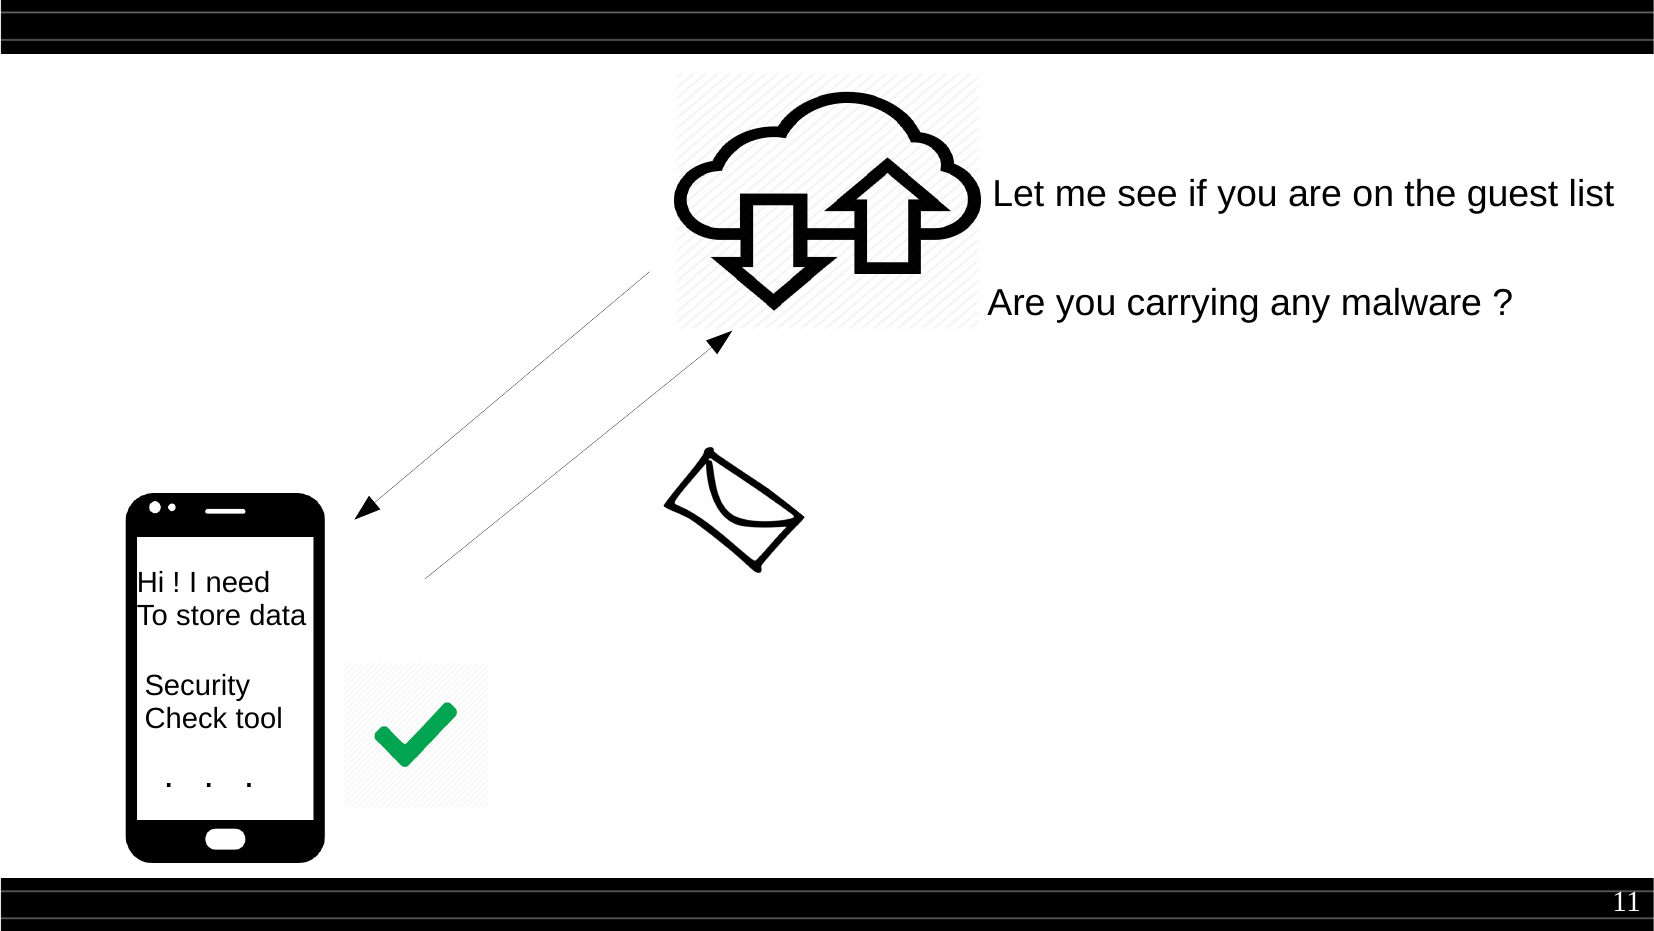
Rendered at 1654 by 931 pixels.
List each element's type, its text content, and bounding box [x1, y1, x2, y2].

text_box Let me see if you are on the guest list [977, 165, 1630, 222]
picture [0, 878, 1654, 931]
picture [661, 442, 805, 579]
text_box Are you carrying any malware ? [972, 273, 1539, 331]
picture [673, 70, 981, 331]
text_box . [188, 746, 230, 804]
text_box . [148, 746, 188, 804]
text_box Hi ! I need To store data [122, 558, 322, 640]
picture [40, 493, 489, 863]
picture [0, 0, 1654, 54]
text_box . [230, 746, 270, 804]
text_box Security Check tool [129, 661, 299, 742]
